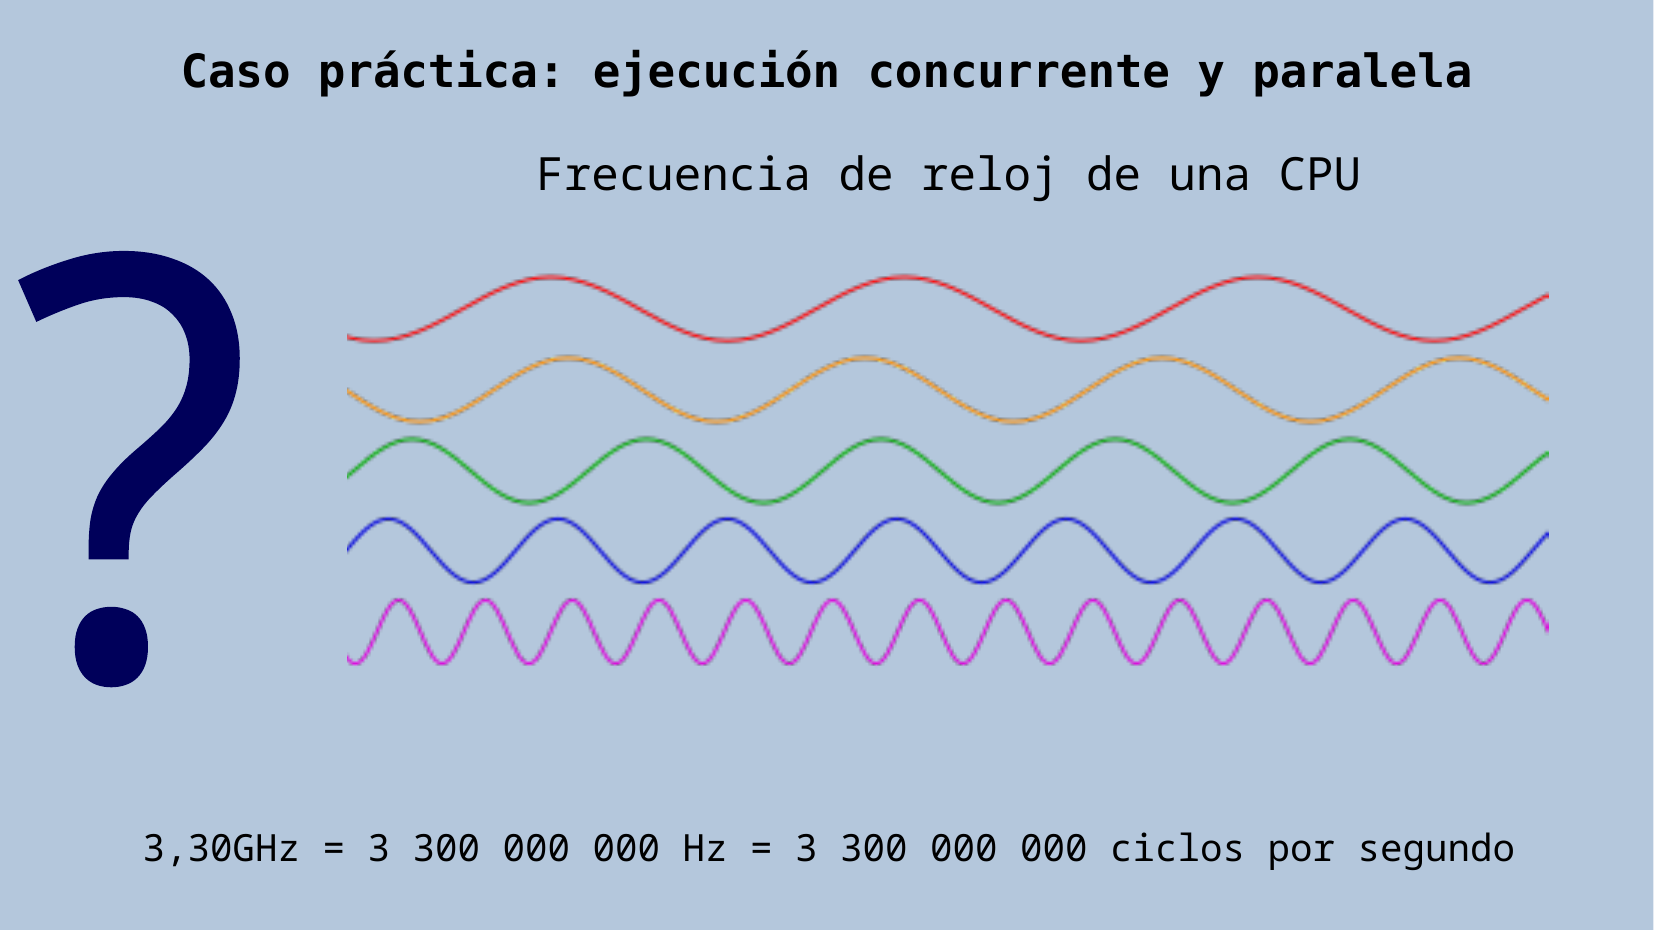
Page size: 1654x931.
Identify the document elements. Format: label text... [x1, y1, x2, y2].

title Caso práctica: ejecución concurrente y paralela [82, 13, 1571, 130]
picture [347, 248, 1549, 699]
text_box Frecuencia de reloj de una CPU [293, 107, 1605, 239]
picture [2, 234, 257, 696]
text_box 3,30GHz = 3 300 000 000 Hz = 3 300 000 000 ciclos por segundo [32, 790, 1626, 905]
